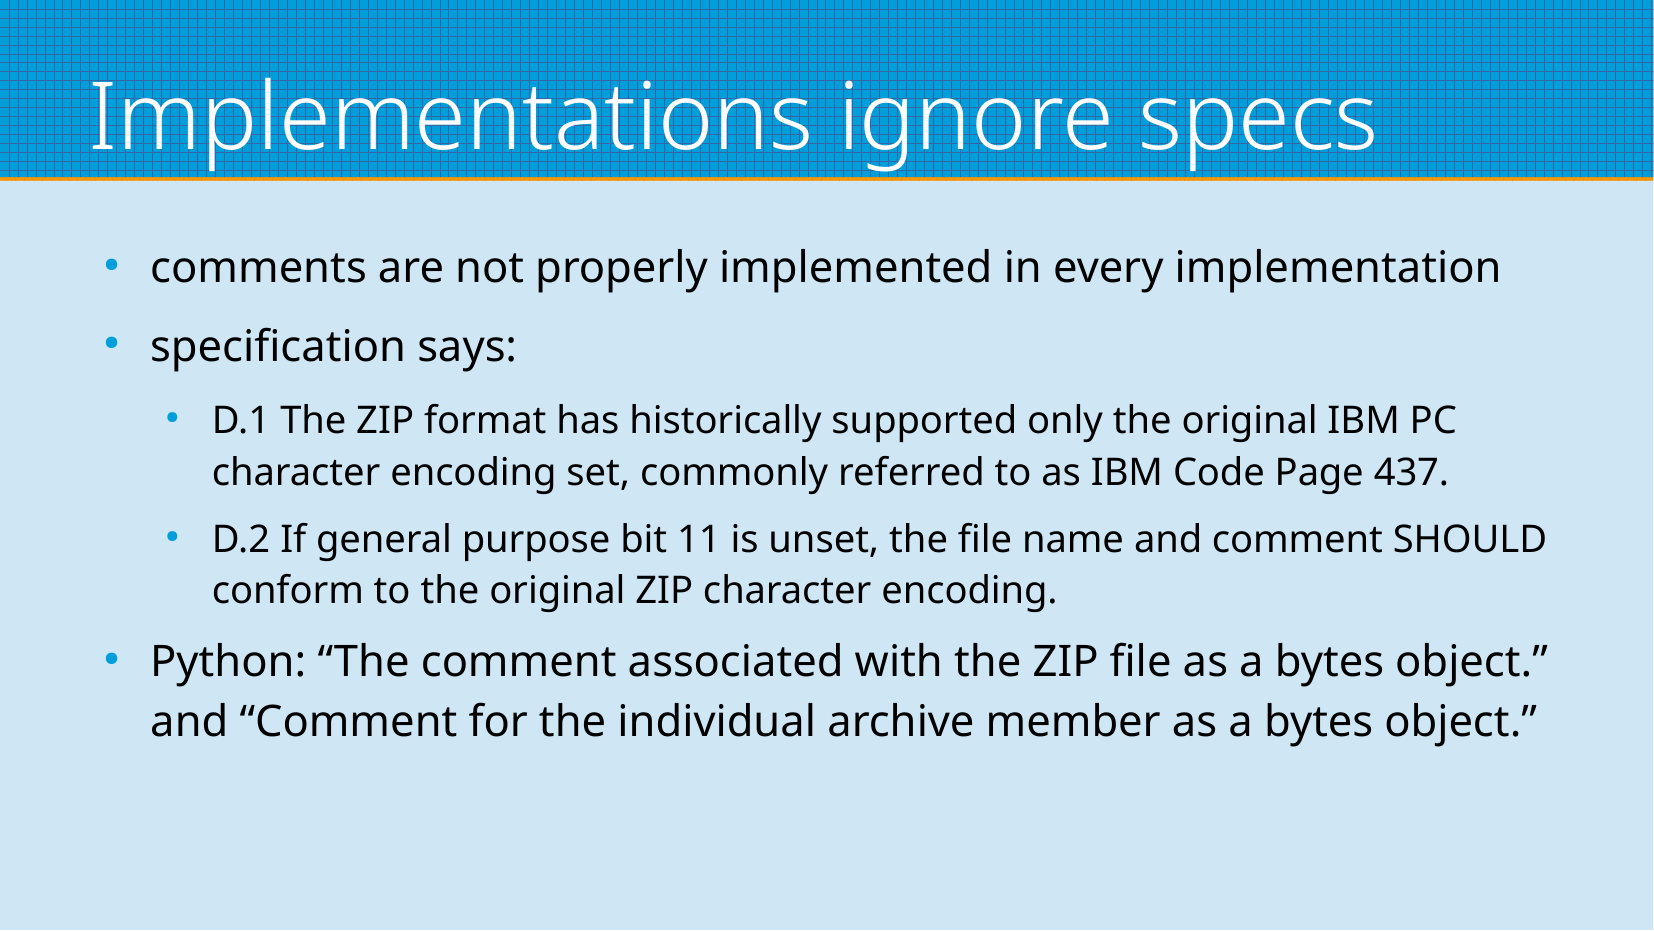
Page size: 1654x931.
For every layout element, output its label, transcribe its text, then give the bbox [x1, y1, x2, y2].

title Implementations ignore specs [88, 14, 1565, 178]
list comments are not properly implemented in every implementation specification says: D.1 The ZIP format has historically supported only the original IBM PC character encoding set, commonly referred to as IBM Code Page 437. D.2 If general purpose bit 11 is unset, the file name and comment SHOULD conform to the original ZIP character encoding. Python: “The comment associated with the ZIP file as a bytes object.” and “Comment for the individual archive member as a bytes object.” [88, 236, 1565, 813]
